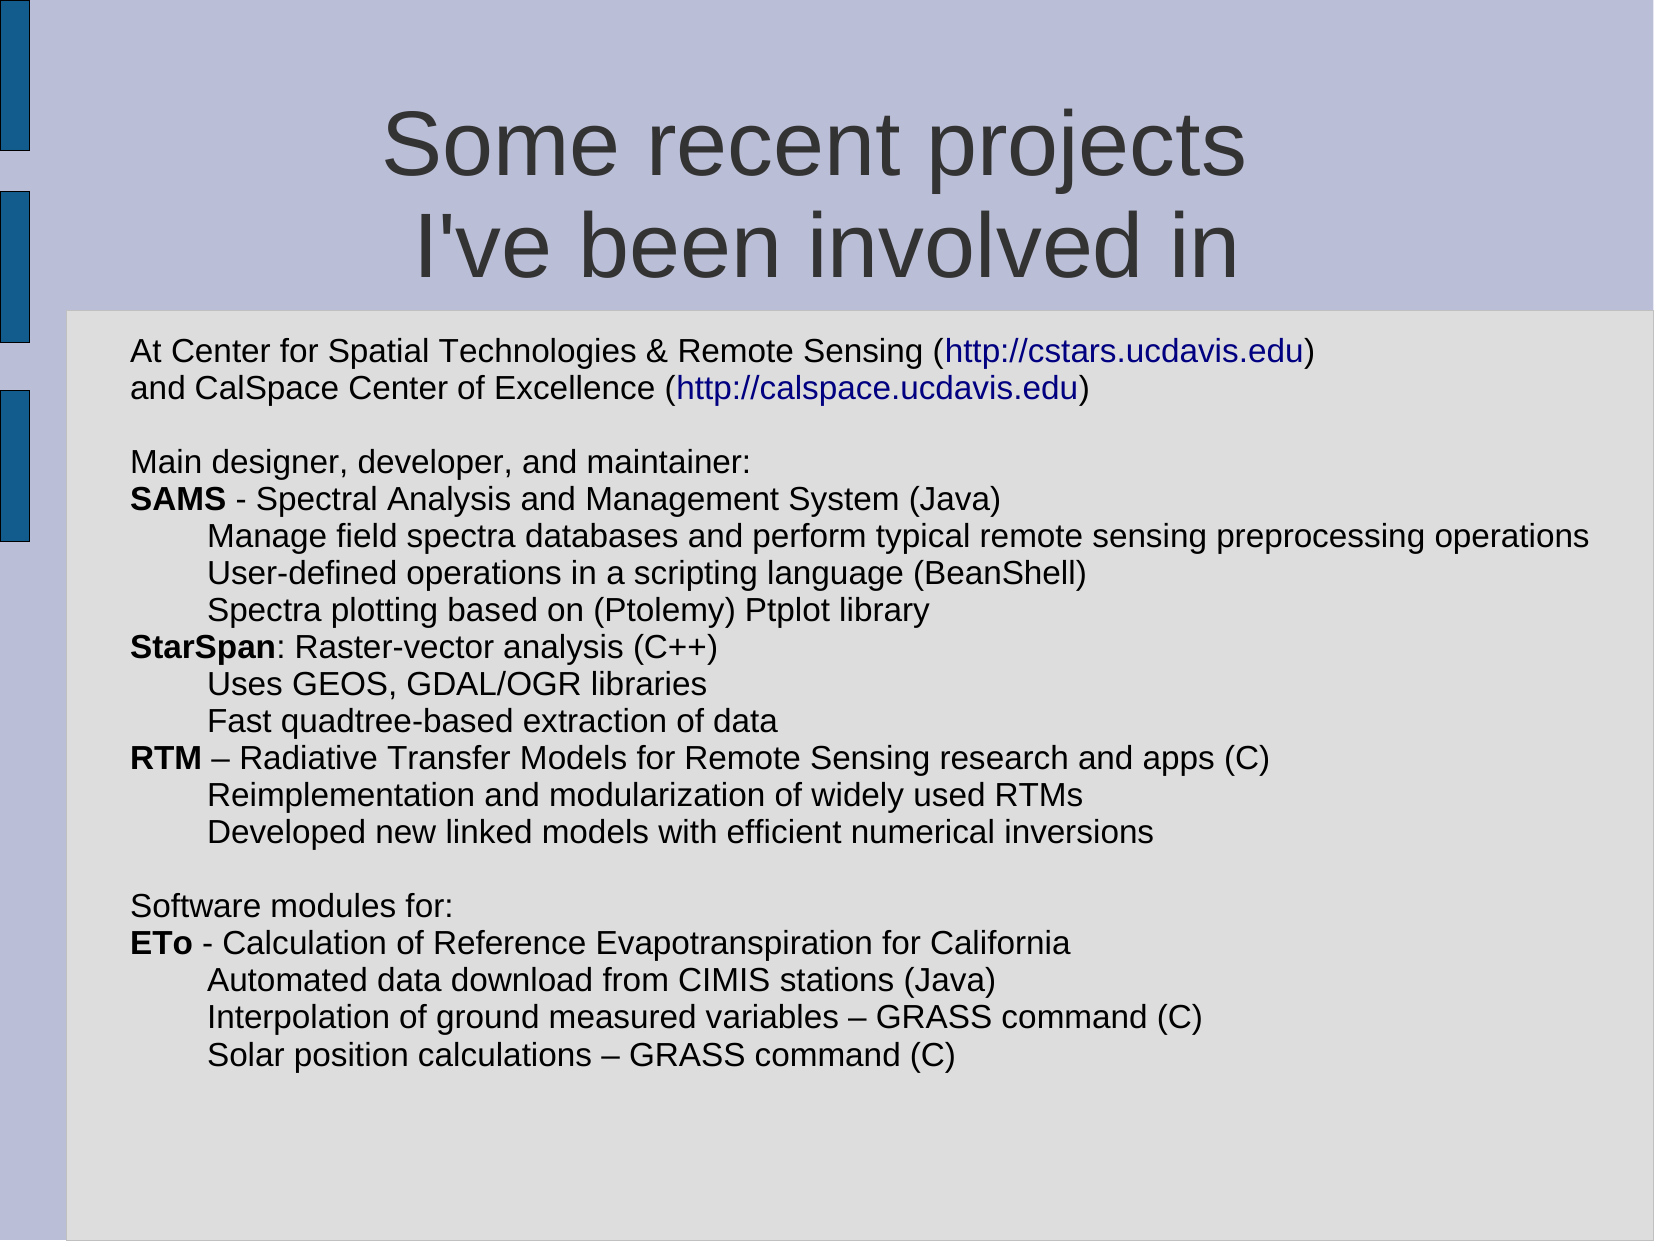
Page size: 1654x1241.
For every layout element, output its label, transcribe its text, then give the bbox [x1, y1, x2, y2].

list At Center for Spatial Technologies & Remote Sensing (http://cstars.ucdavis.edu) and CalSpace Center of Excellence (http://calspace.ucdavis.edu) Main designer, developer, and maintainer: SAMS - Spectral Analysis and Management System (Java) Manage field spectra databases and perform typical remote sensing preprocessing operations User-defined operations in a scripting language (BeanShell) Spectra plotting based on (Ptolemy) Ptplot library StarSpan: Raster-vector analysis (C++) Uses GEOS, GDAL/OGR libraries Fast quadtree-based extraction of data RTM – Radiative Transfer Models for Remote Sensing research and apps (C) Reimplementation and modularization of widely used RTMs Developed new linked models with efficient numerical inversions Software modules for: ETo - Calculation of Reference Evapotranspiration for California Automated data download from CIMIS stations (Java) Interpolation of ground measured variables – GRASS command (C) Solar position calculations – GRASS command (C) [112, 332, 1645, 1180]
title Some recent projects I've been involved in [121, 87, 1534, 302]
